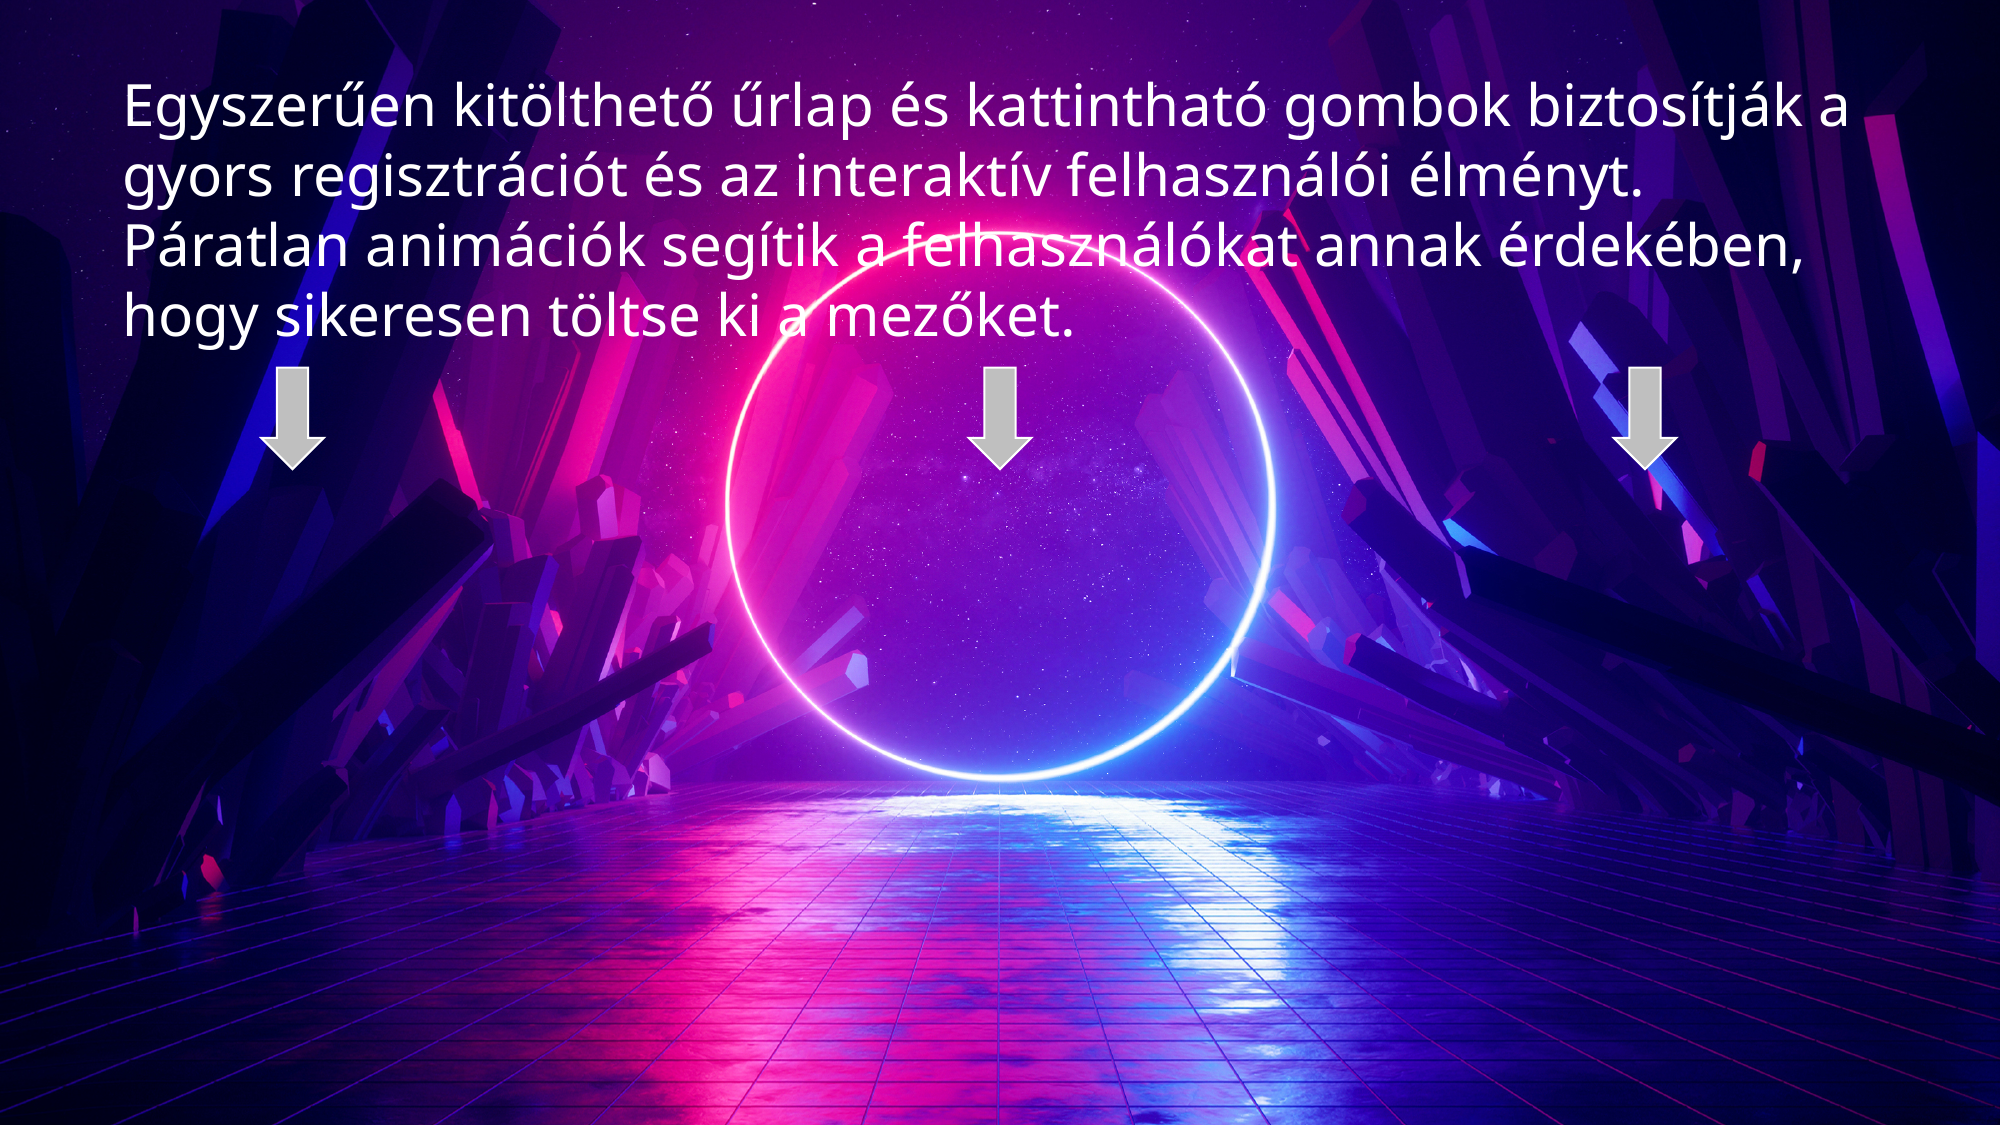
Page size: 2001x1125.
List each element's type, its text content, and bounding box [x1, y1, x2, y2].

text_box [968, 367, 1032, 470]
text_box Egyszerűen kitölthető űrlap és kattintható gombok biztosítják a gyors regisztrációt és az interaktív felhasználói élményt. Páratlan animációk segítik a felhasználókat annak érdekében, hogy sikeresen töltse ki a mezőket. [107, 60, 1893, 359]
text_box [261, 367, 324, 470]
text_box [1613, 367, 1677, 470]
picture [0, 0, 2000, 1125]
